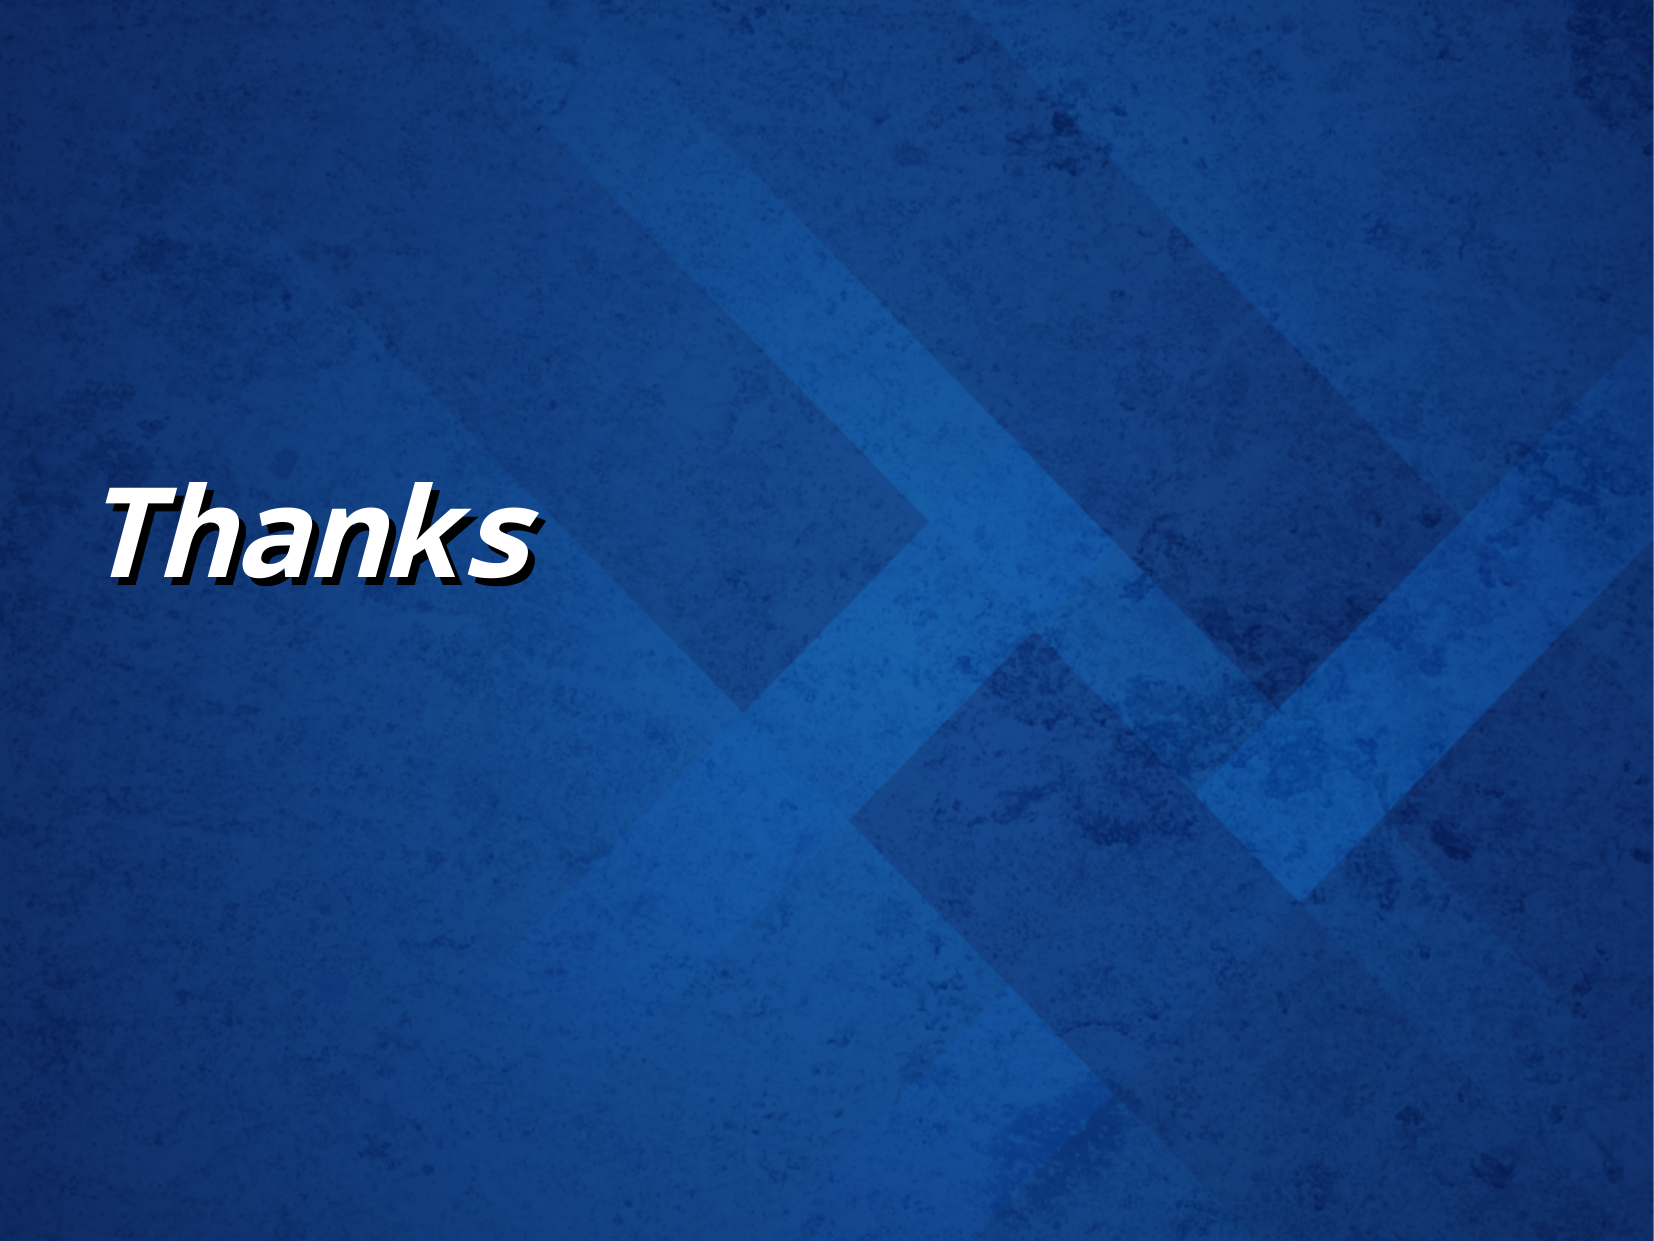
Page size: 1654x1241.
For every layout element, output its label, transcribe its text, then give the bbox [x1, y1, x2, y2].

picture [0, 0, 1654, 1241]
subtitle Thanks [82, 49, 1571, 1010]
